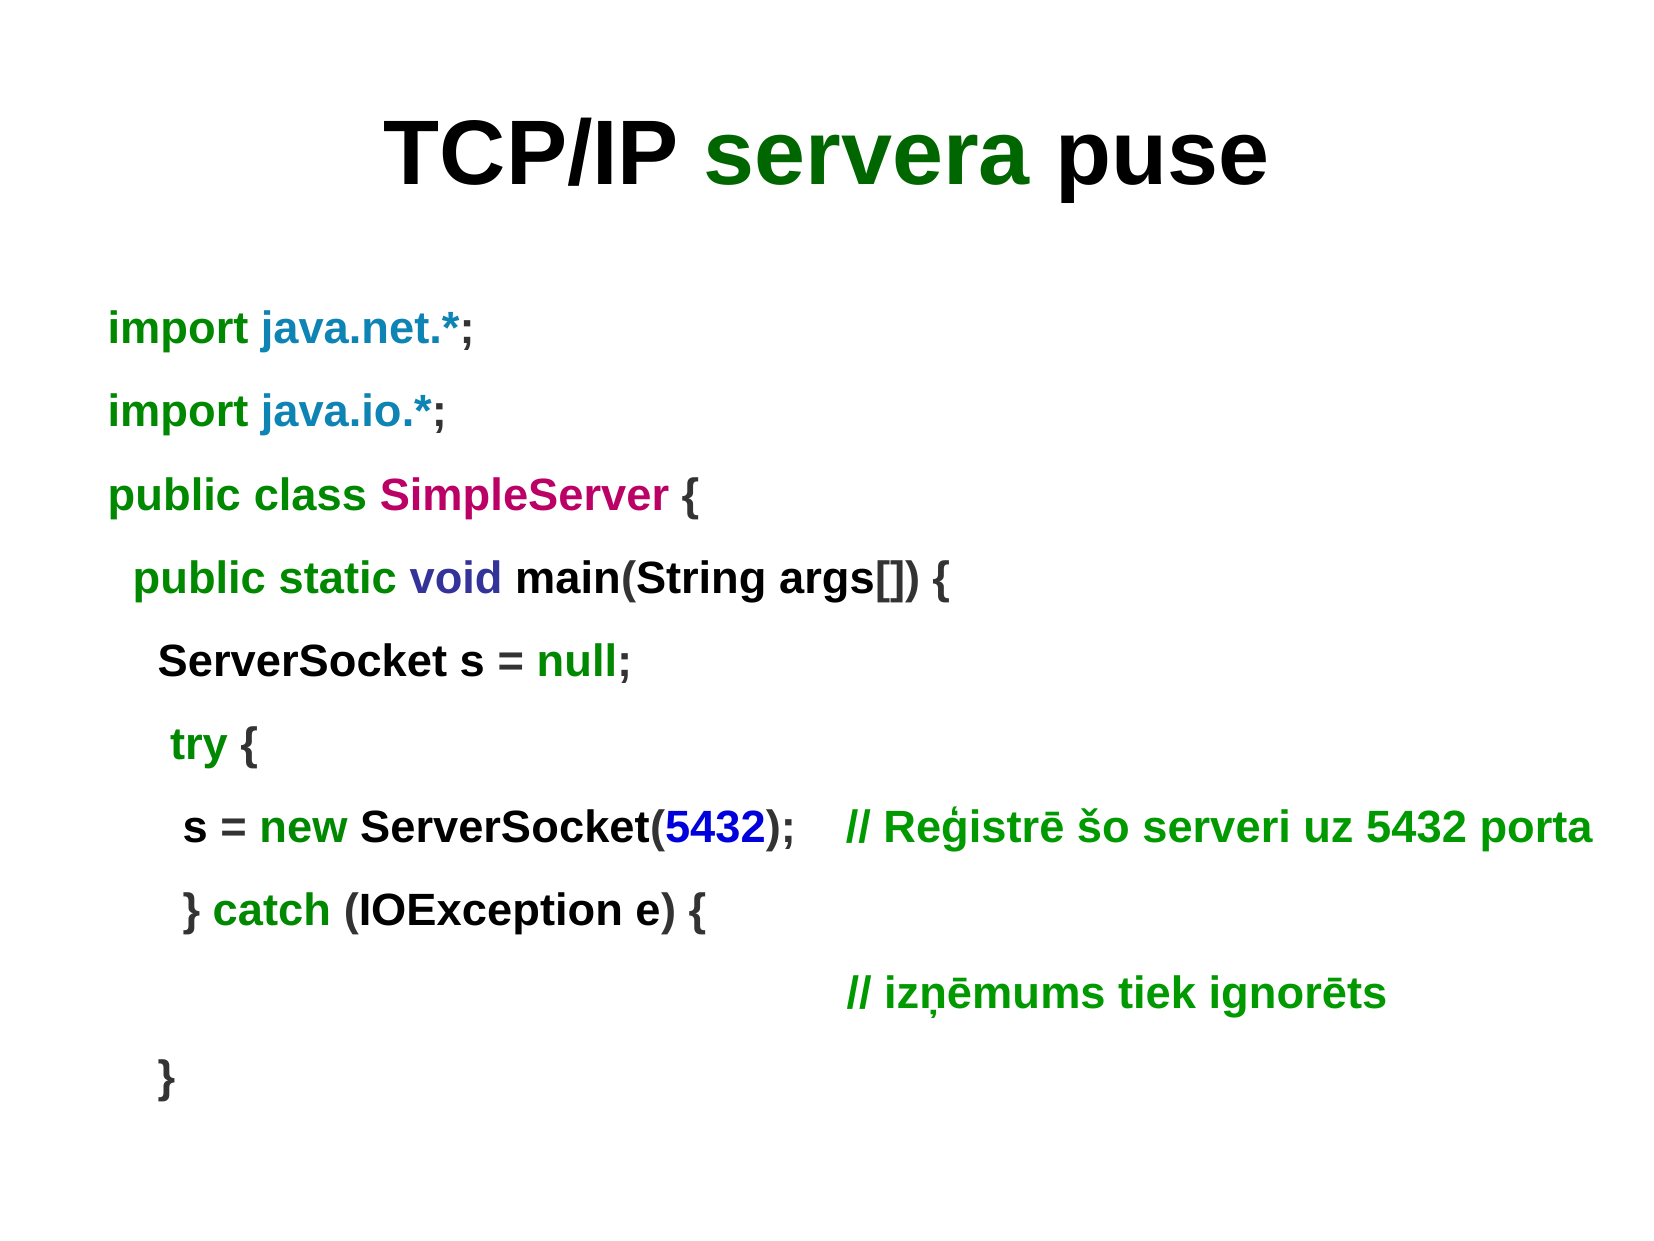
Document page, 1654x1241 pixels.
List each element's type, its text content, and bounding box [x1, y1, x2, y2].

list import java.net.*; import java.io.*; public class SimpleServer { public static void main(String args[]) { ServerSocket s = null; try { s = new ServerSocket(5432); // Reģistrē šo serveri uz 5432 porta } catch (IOException e) { // izņēmums tiek ignorēts } [82, 290, 1595, 1134]
title TCP/IP servera puse [82, 49, 1571, 257]
